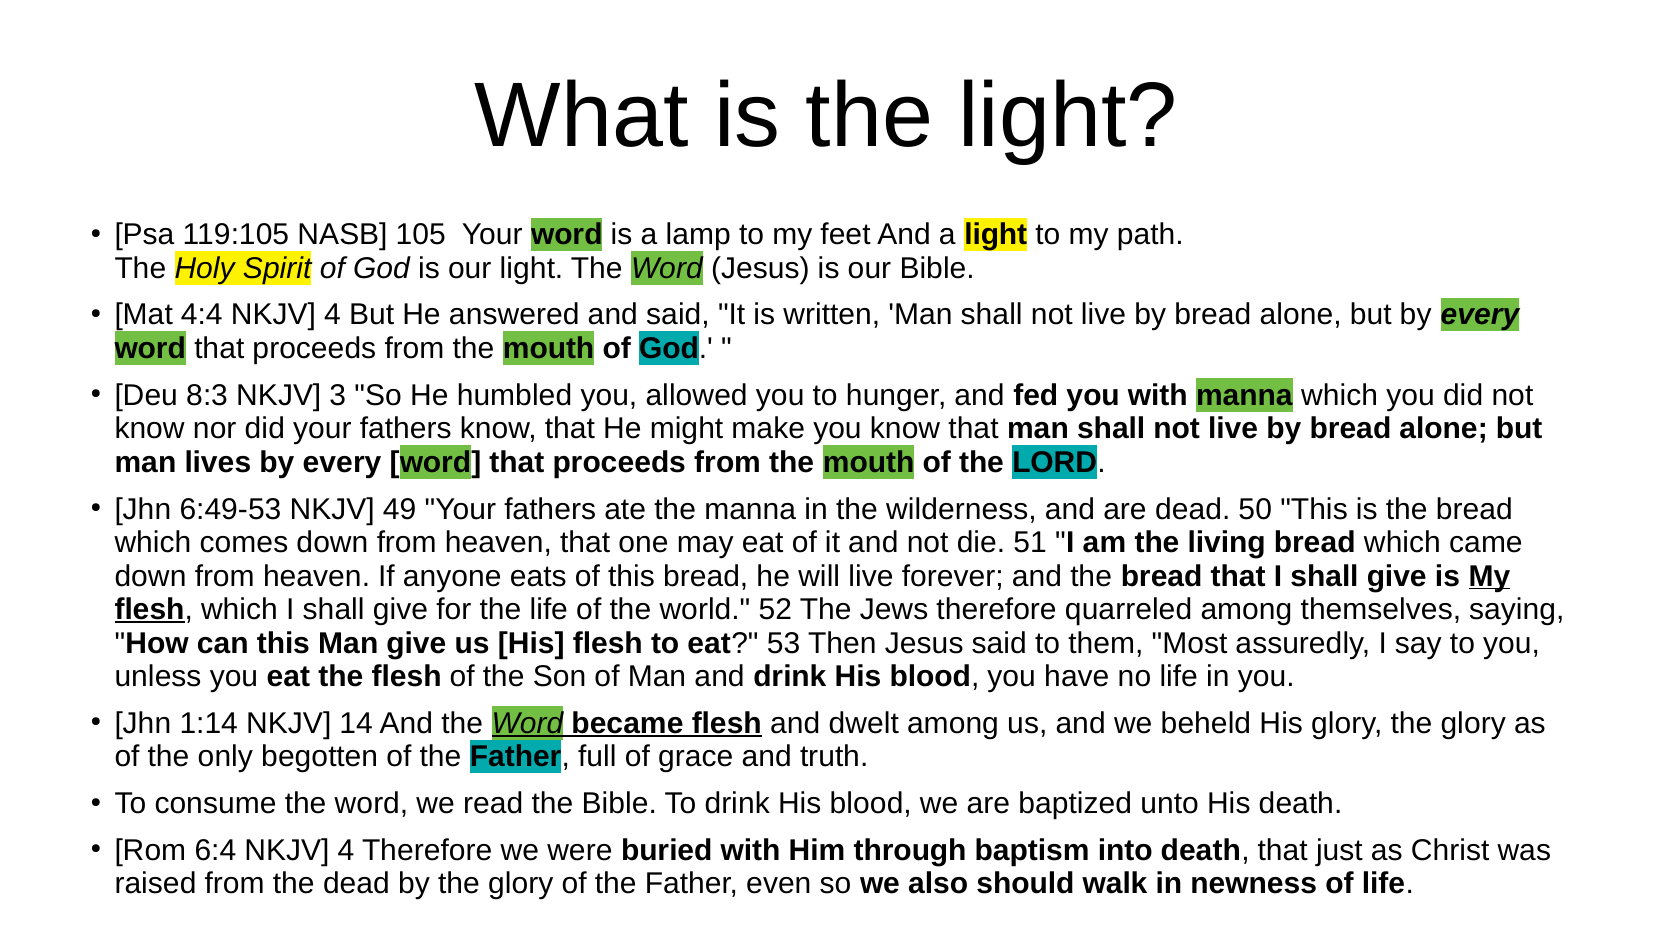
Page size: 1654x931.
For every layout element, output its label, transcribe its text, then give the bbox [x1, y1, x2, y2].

list [Psa 119:105 NASB] 105 Your word is a lamp to my feet And a light to my path. The Holy Spirit of God is our light. The Word (Jesus) is our Bible. [Mat 4:4 NKJV] 4 But He answered and said, "It is written, 'Man shall not live by bread alone, but by every word that proceeds from the mouth of God.' " [Deu 8:3 NKJV] 3 "So He humbled you, allowed you to hunger, and fed you with manna which you did not know nor did your fathers know, that He might make you know that man shall not live by bread alone; but man lives by every [word] that proceeds from the mouth of the LORD. [Jhn 6:49-53 NKJV] 49 "Your fathers ate the manna in the wilderness, and are dead. 50 "This is the bread which comes down from heaven, that one may eat of it and not die. 51 "I am the living bread which came down from heaven. If anyone eats of this bread, he will live forever; and the bread that I shall give is My flesh, which I shall give for the life of the world." 52 The Jews therefore quarreled among themselves, saying, "How can this Man give us [His] flesh to eat?" 53 Then Jesus said to them, "Most assuredly, I say to you, unless you eat the flesh of the Son of Man and drink His blood, you have no life in you. [Jhn 1:14 NKJV] 14 And the Word became flesh and dwelt among us, and we beheld His glory, the glory as of the only begotten of the Father, full of grace and truth. To consume the word, we read the Bible. To drink His blood, we are baptized unto His death. [Rom 6:4 NKJV] 4 Therefore we were buried with Him through baptism into death, that just as Christ was raised from the dead by the glory of the Father, even so we also should walk in newness of life. [82, 217, 1571, 901]
title What is the light? [82, 37, 1571, 193]
